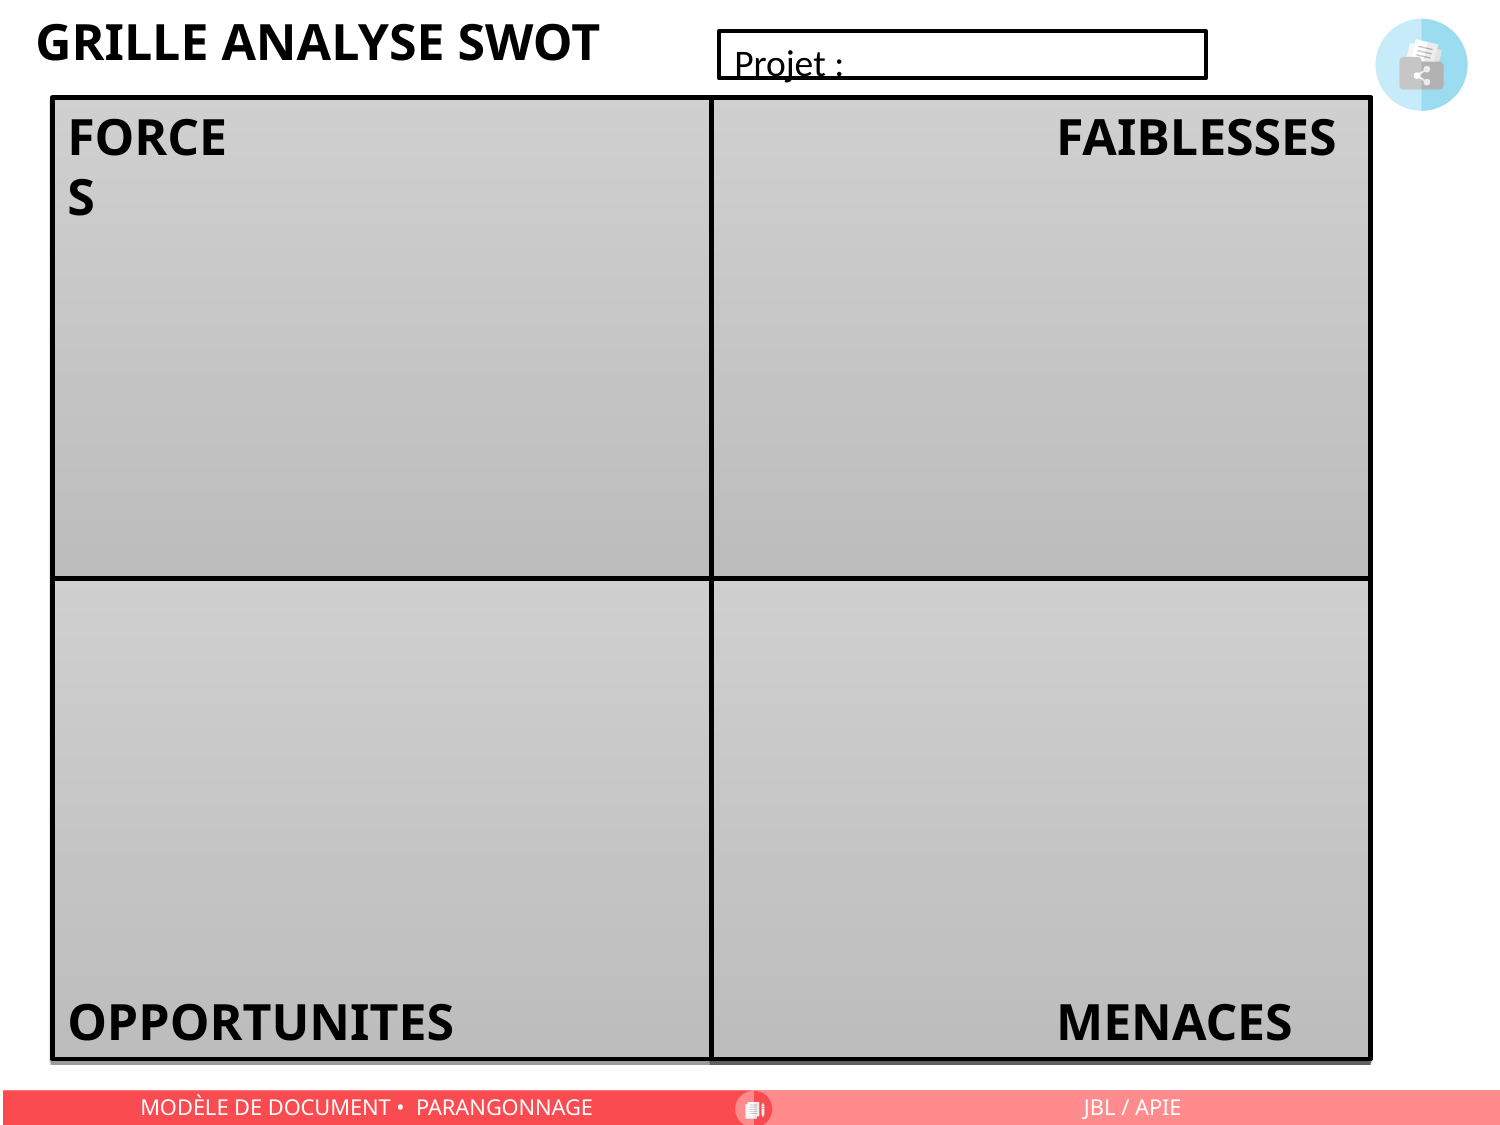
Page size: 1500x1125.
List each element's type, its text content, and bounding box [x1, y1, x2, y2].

text_box FORCES [52, 97, 266, 174]
text_box GRILLE ANALYSE SWOT [20, 2, 660, 79]
picture [3, 2, 1500, 1125]
text_box FAIBLESSES [1040, 97, 1371, 174]
text_box MENACES [1040, 983, 1371, 1060]
text_box [52, 98, 1370, 1059]
text_box JBL / APIE [765, 1085, 1500, 1125]
text_box MODÈLE DE DOCUMENT • PARANGONNAGE [0, 1085, 735, 1125]
text_box OPPORTUNITES [52, 983, 523, 1060]
text_box Projet : [719, 31, 1206, 78]
